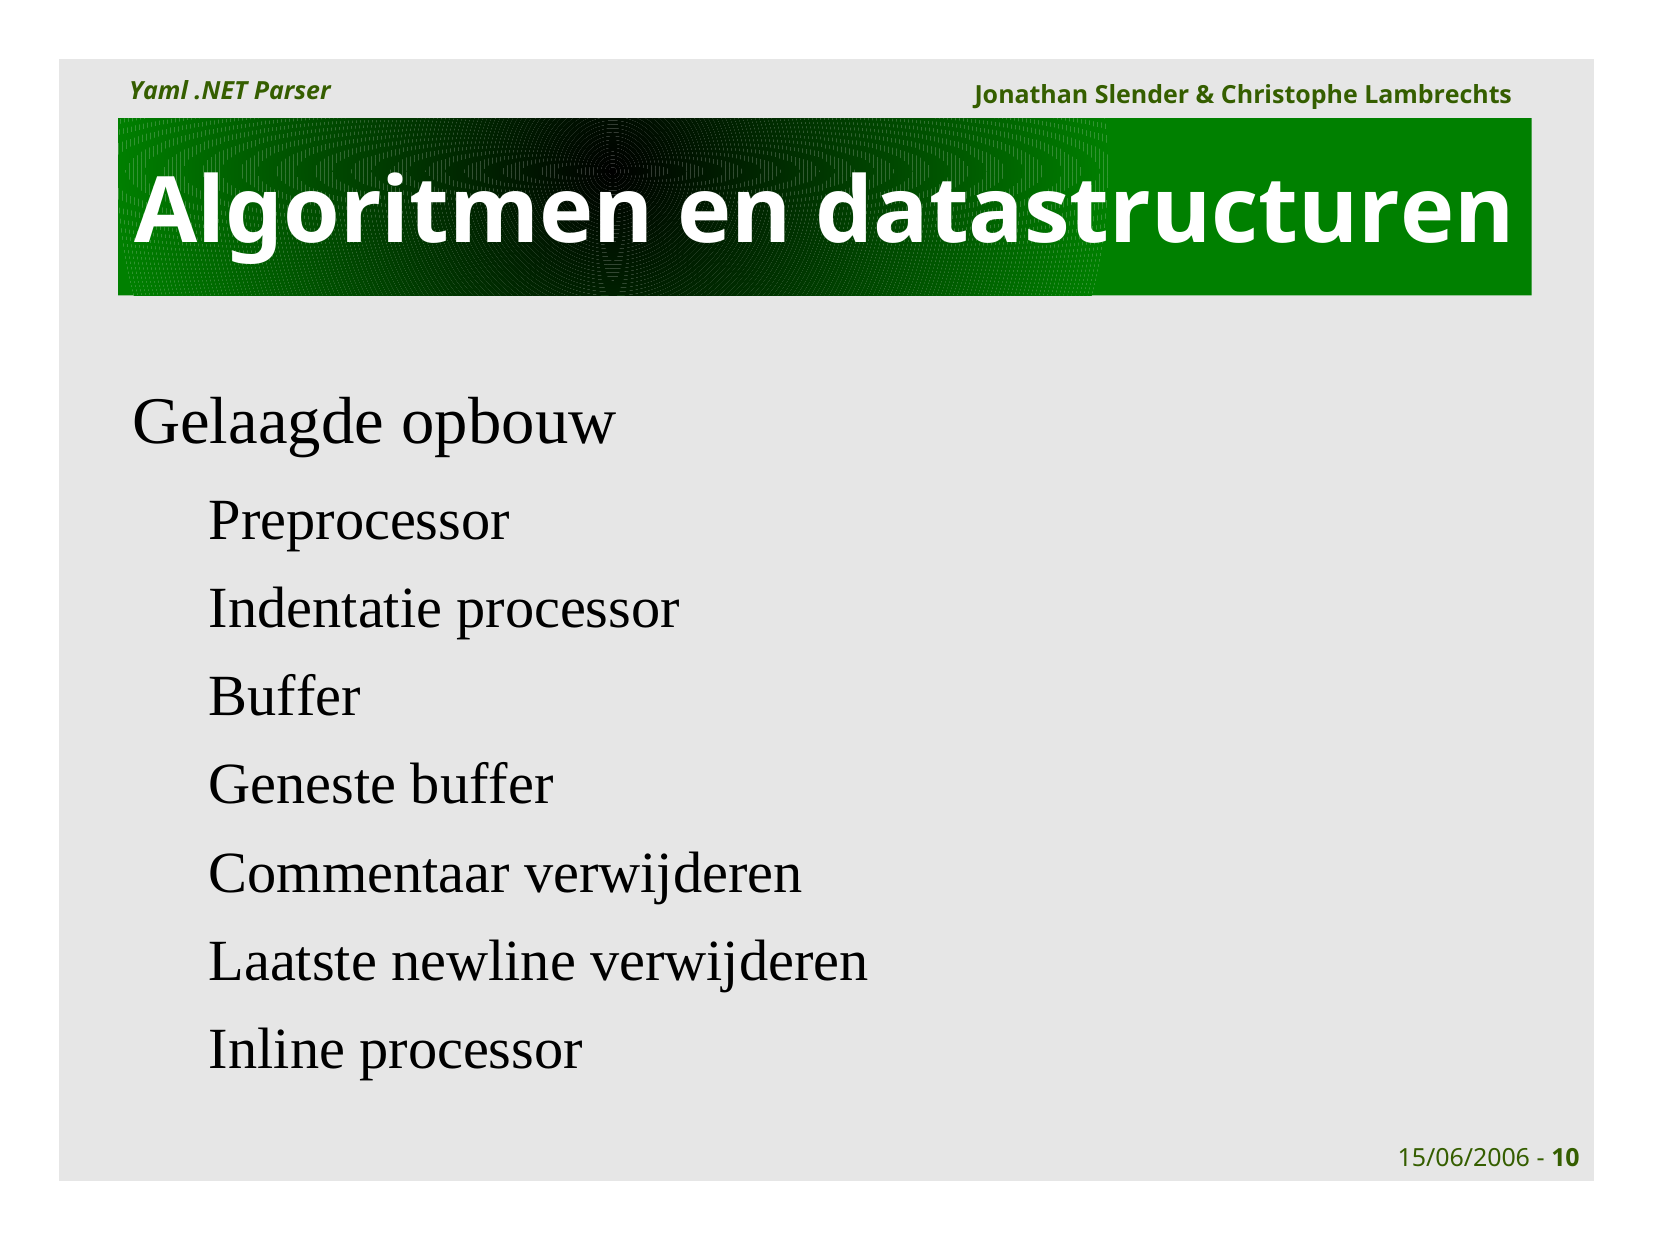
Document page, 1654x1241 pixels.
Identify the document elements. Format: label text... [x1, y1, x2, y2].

list Gelaagde opbouw Preprocessor Indentatie processor Buffer Geneste buffer Commentaar verwijderen Laatste newline verwijderen Inline processor [114, 383, 1528, 1093]
title Algoritmen en datastructuren [118, 118, 1532, 296]
